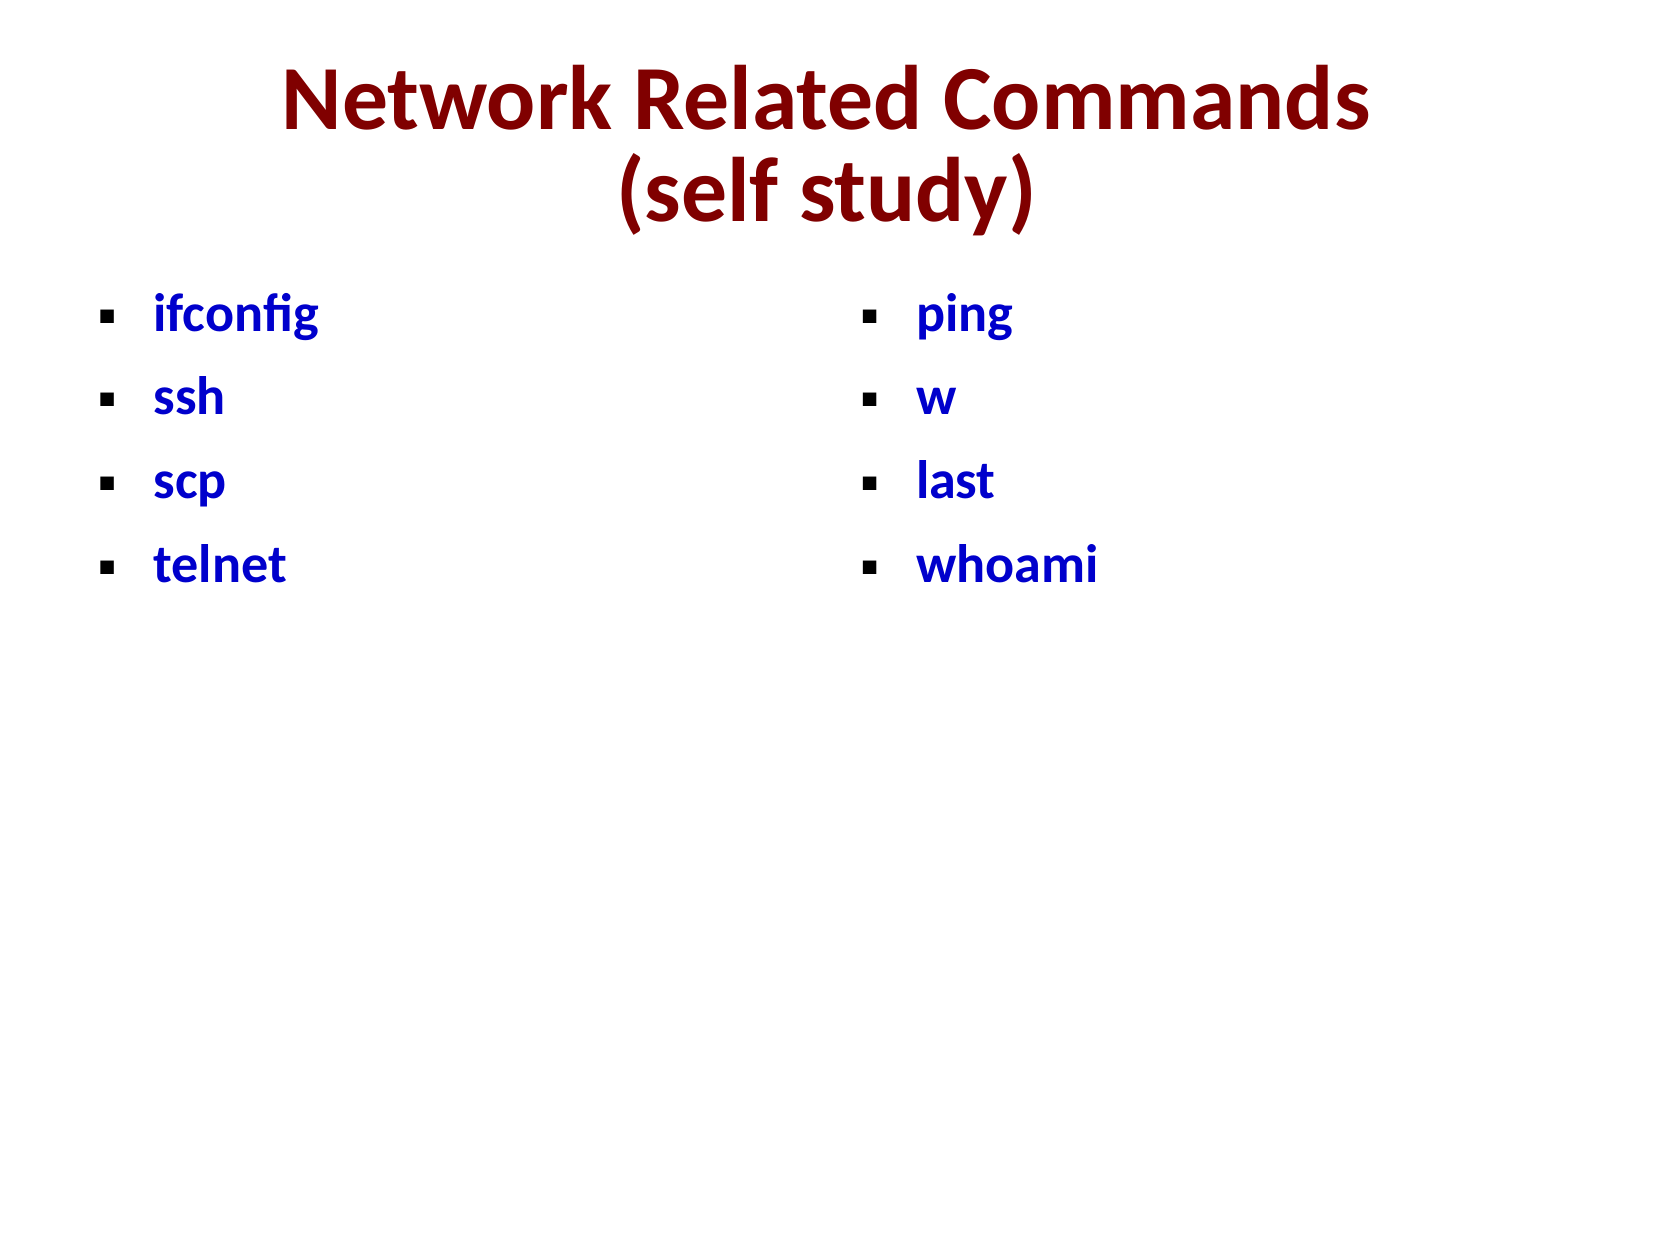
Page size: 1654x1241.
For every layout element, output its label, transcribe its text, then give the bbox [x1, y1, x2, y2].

title Network Related Commands (self study) [82, 49, 1571, 257]
list ifconfig ssh scp telnet [82, 290, 809, 1010]
list ping w last whoami [845, 290, 1572, 1010]
